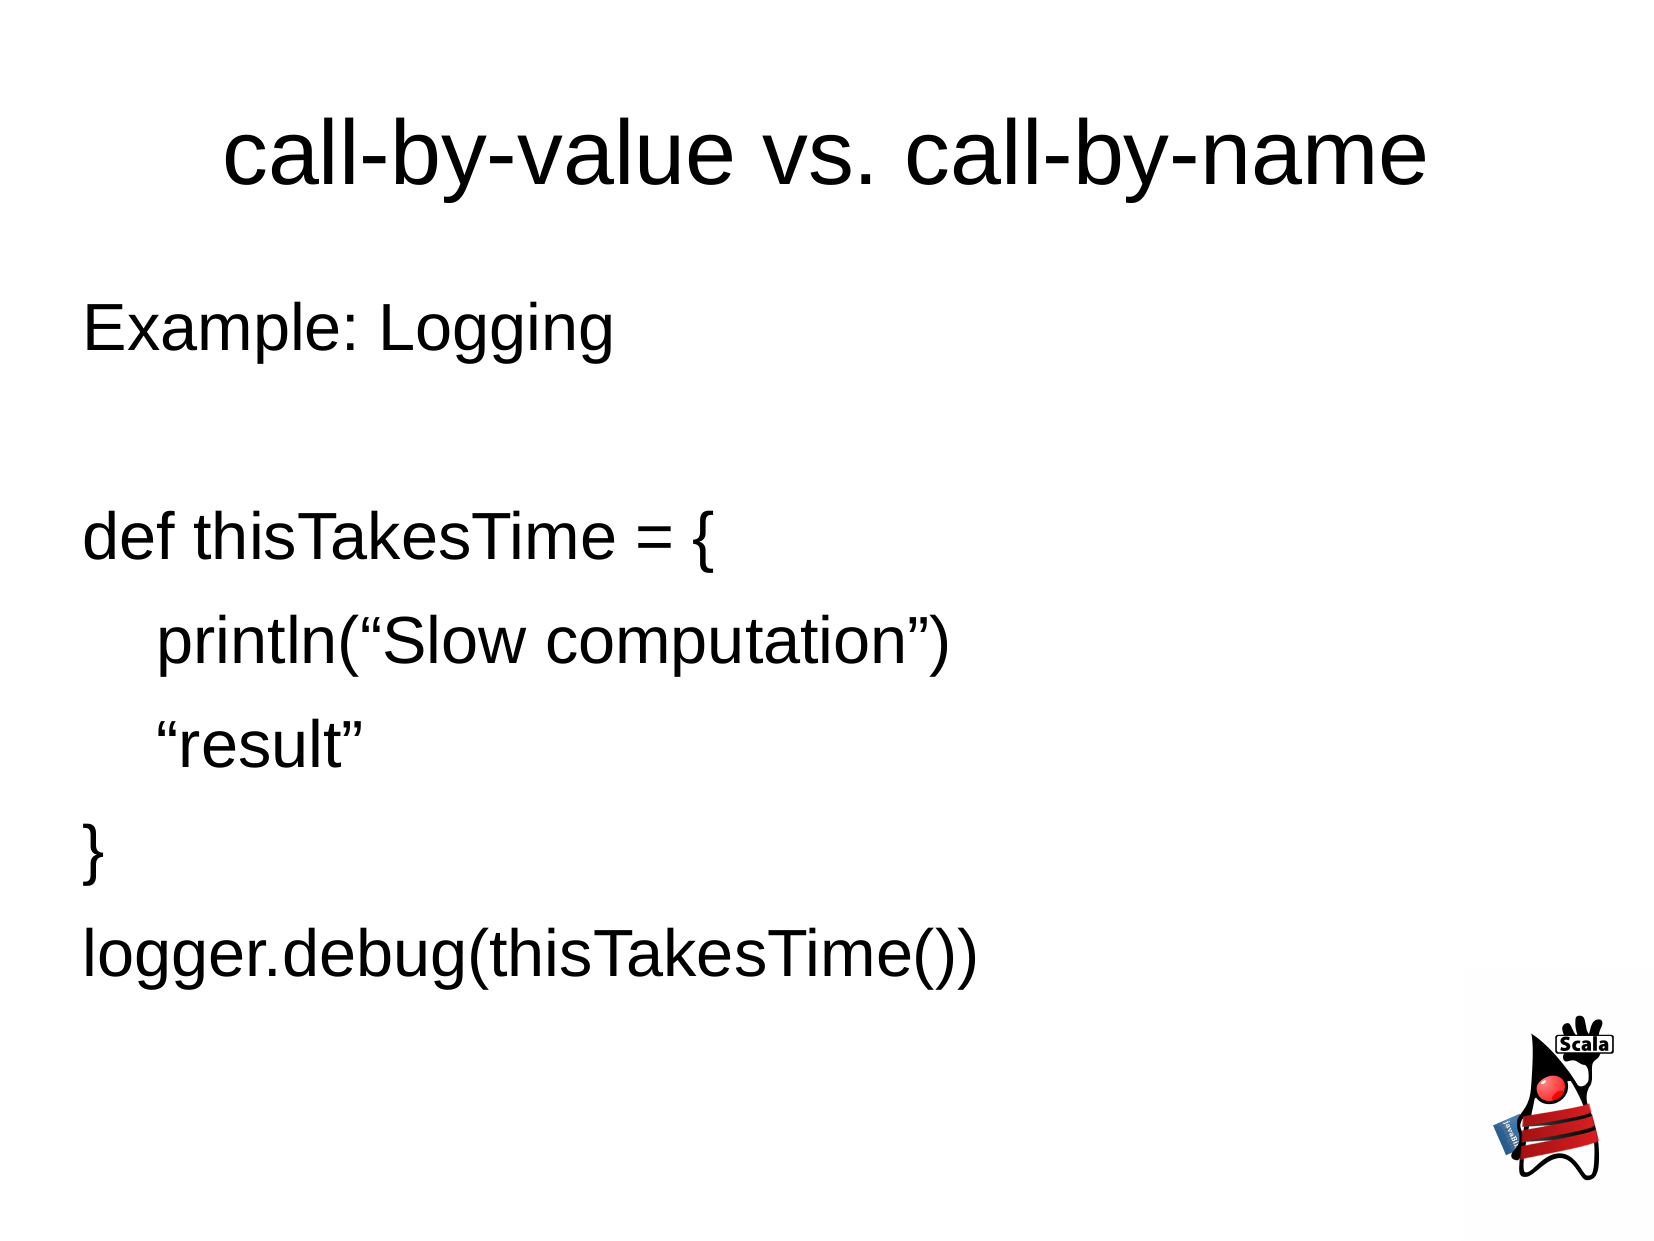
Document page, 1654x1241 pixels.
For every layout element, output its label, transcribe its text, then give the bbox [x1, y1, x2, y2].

picture [1462, 969, 1654, 1241]
list Example: Logging def thisTakesTime = { println(“Slow computation”) “result” } logger.debug(thisTakesTime()) [82, 290, 1571, 1109]
title call-by-value vs. call-by-name [82, 56, 1571, 250]
